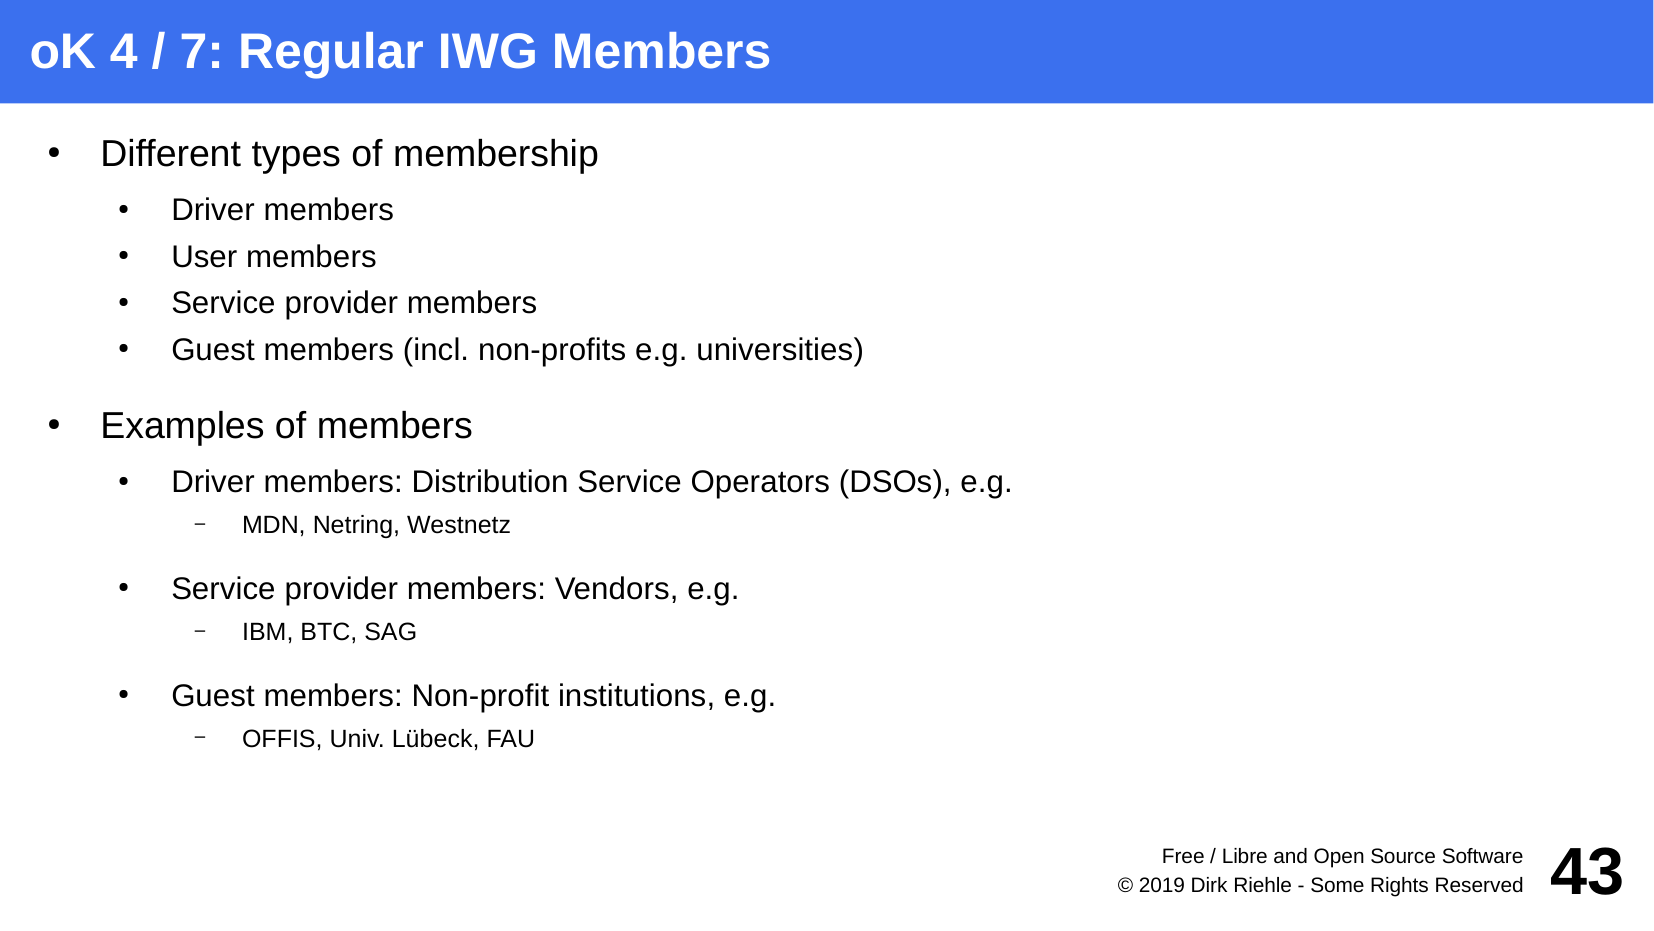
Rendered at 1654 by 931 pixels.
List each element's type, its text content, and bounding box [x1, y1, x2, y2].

title oK 4 / 7: Regular IWG Members [0, 0, 1654, 104]
list Different types of membership Driver members User members Service provider members Guest members (incl. non-profits e.g. universities) Examples of members Driver members: Distribution Service Operators (DSOs), e.g. MDN, Netring, Westnetz Service provider members: Vendors, e.g. IBM, BTC, SAG Guest members: Non-profit institutions, e.g. OFFIS, Univ. Lübeck, FAU [29, 132, 1625, 813]
